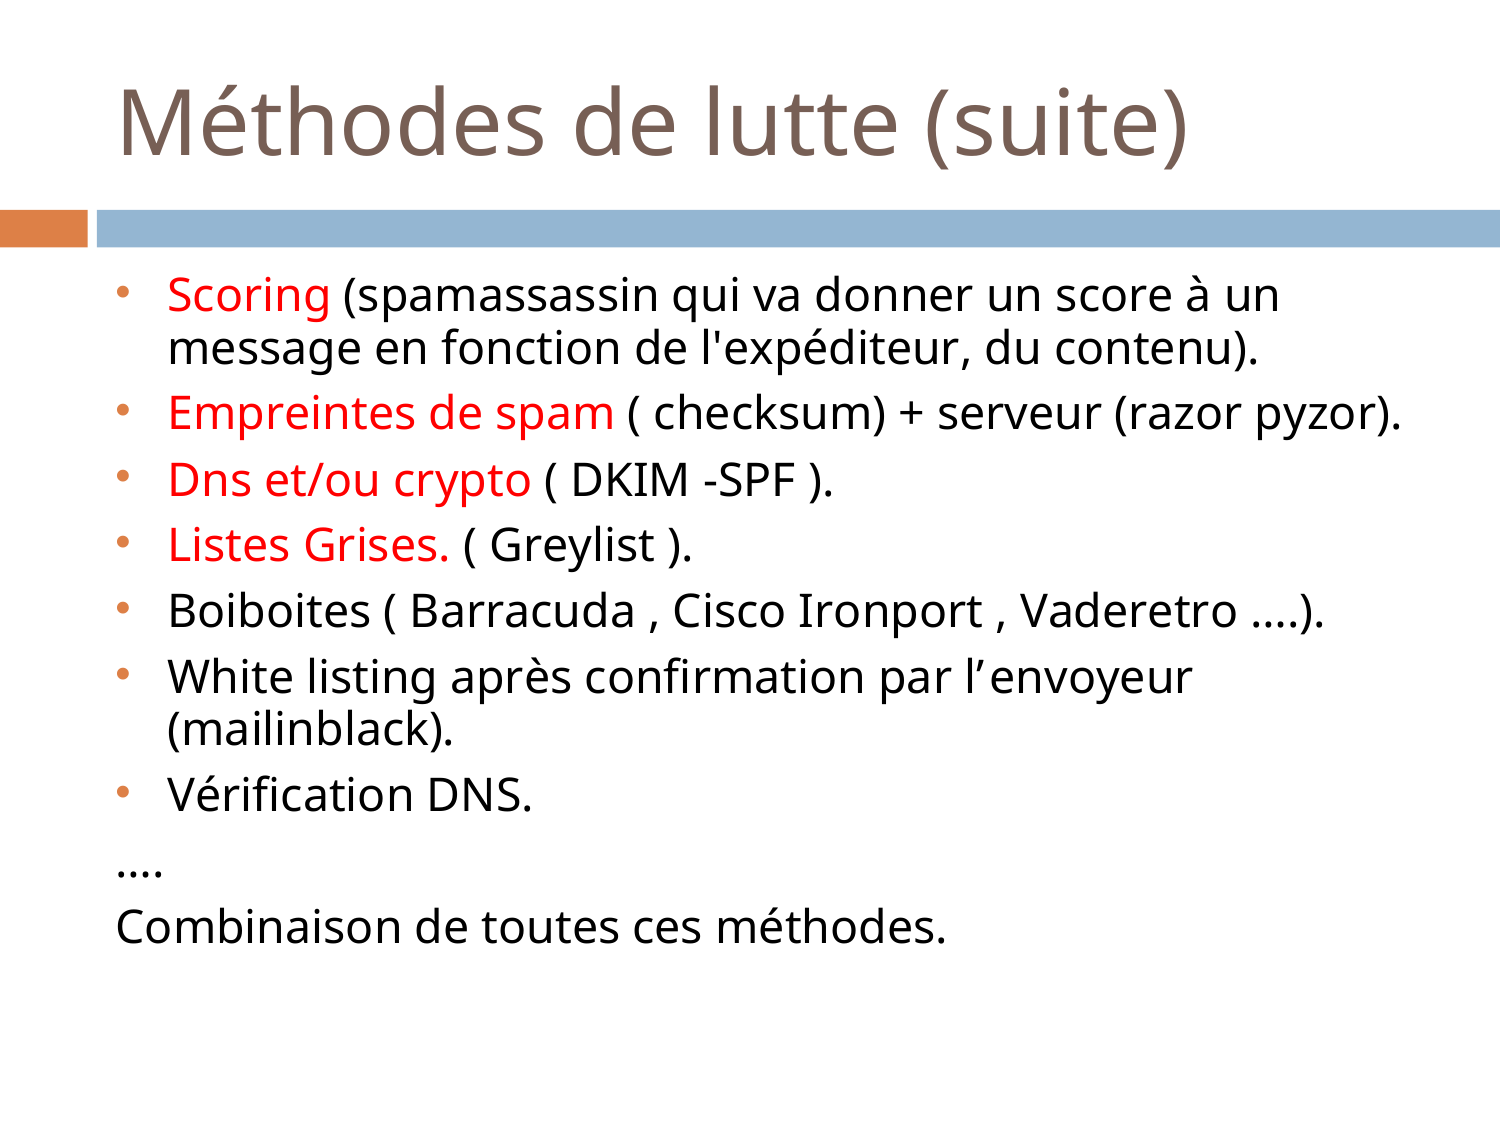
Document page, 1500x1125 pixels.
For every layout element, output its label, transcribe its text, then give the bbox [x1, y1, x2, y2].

title Méthodes de lutte (suite) [100, 37, 1438, 201]
list Scoring (spamassassin qui va donner un score à un message en fonction de l'expéditeur, du contenu). Empreintes de spam ( checksum) + serveur (razor pyzor). Dns et/ou crypto ( DKIM -SPF ). Listes Grises. ( Greylist ). Boiboites ( Barracuda , Cisco Ironport , Vaderetro ….). White listing après confirmation par l’envoyeur (mailinblack). Vérification DNS. …. Combinaison de toutes ces méthodes. [100, 262, 1438, 1000]
